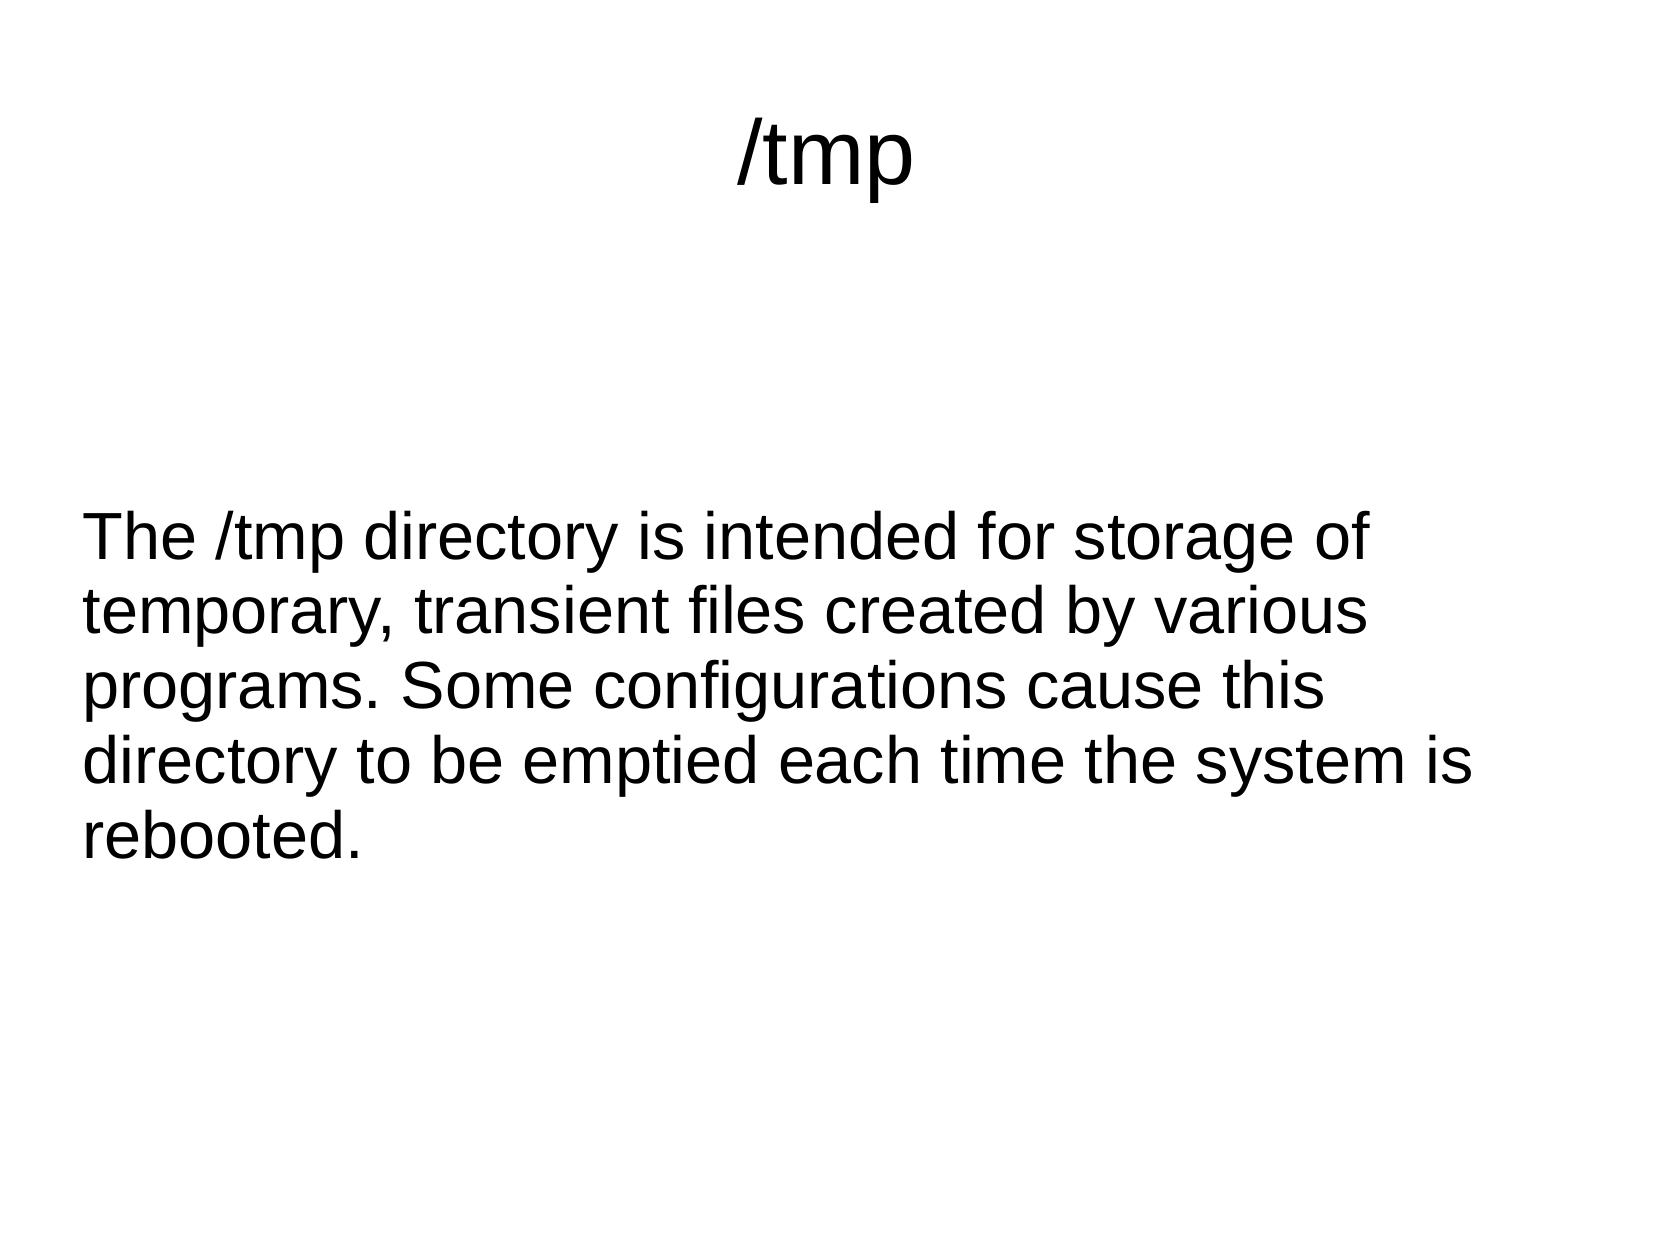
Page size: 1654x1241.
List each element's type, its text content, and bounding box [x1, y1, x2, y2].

title /tmp [82, 49, 1571, 257]
list The /tmp directory is intended for storage of temporary, transient files created by various programs. Some configurations cause this directory to be emptied each time the system is rebooted. [82, 290, 1571, 1010]
